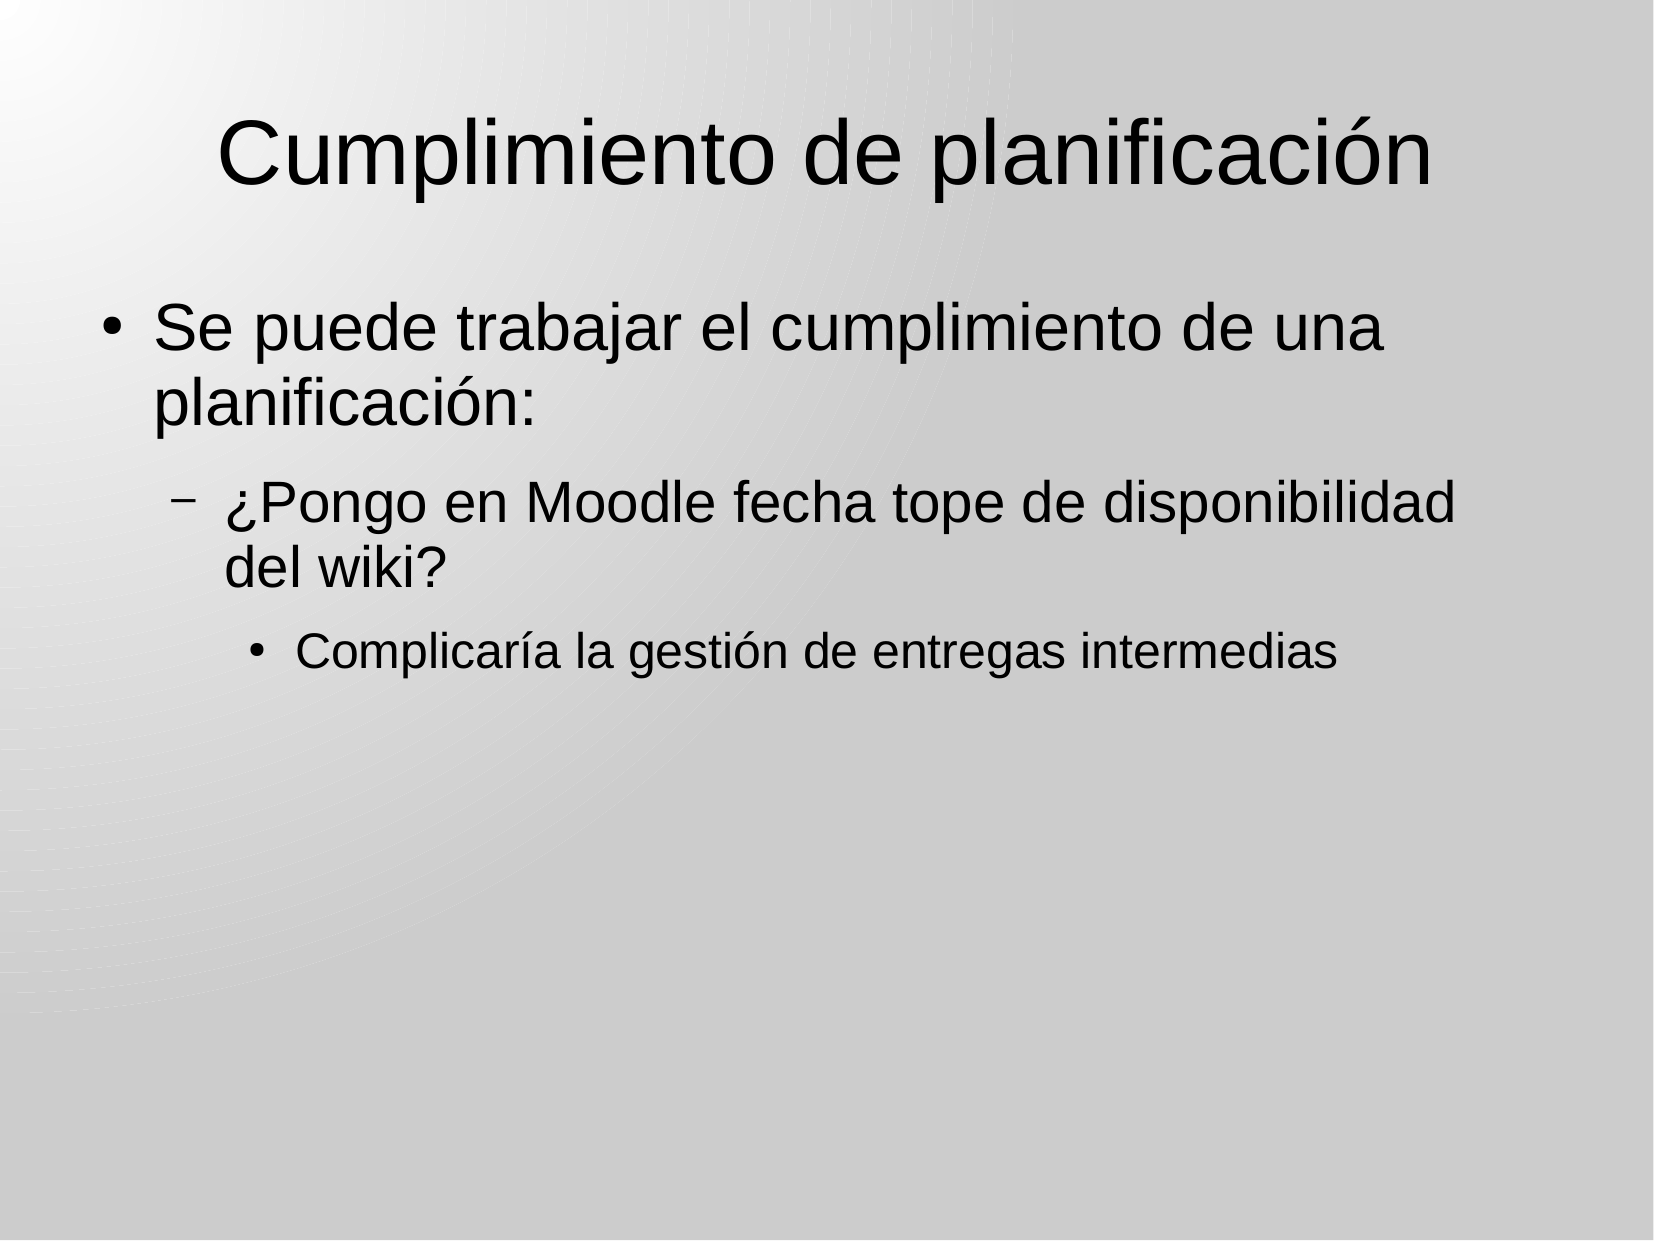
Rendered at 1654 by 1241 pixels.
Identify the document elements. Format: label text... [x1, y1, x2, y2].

list Se puede trabajar el cumplimiento de una planificación: ¿Pongo en Moodle fecha tope de disponibilidad del wiki? Complicaría la gestión de entregas intermedias [82, 290, 1538, 1063]
title Cumplimiento de planificación [82, 49, 1571, 257]
